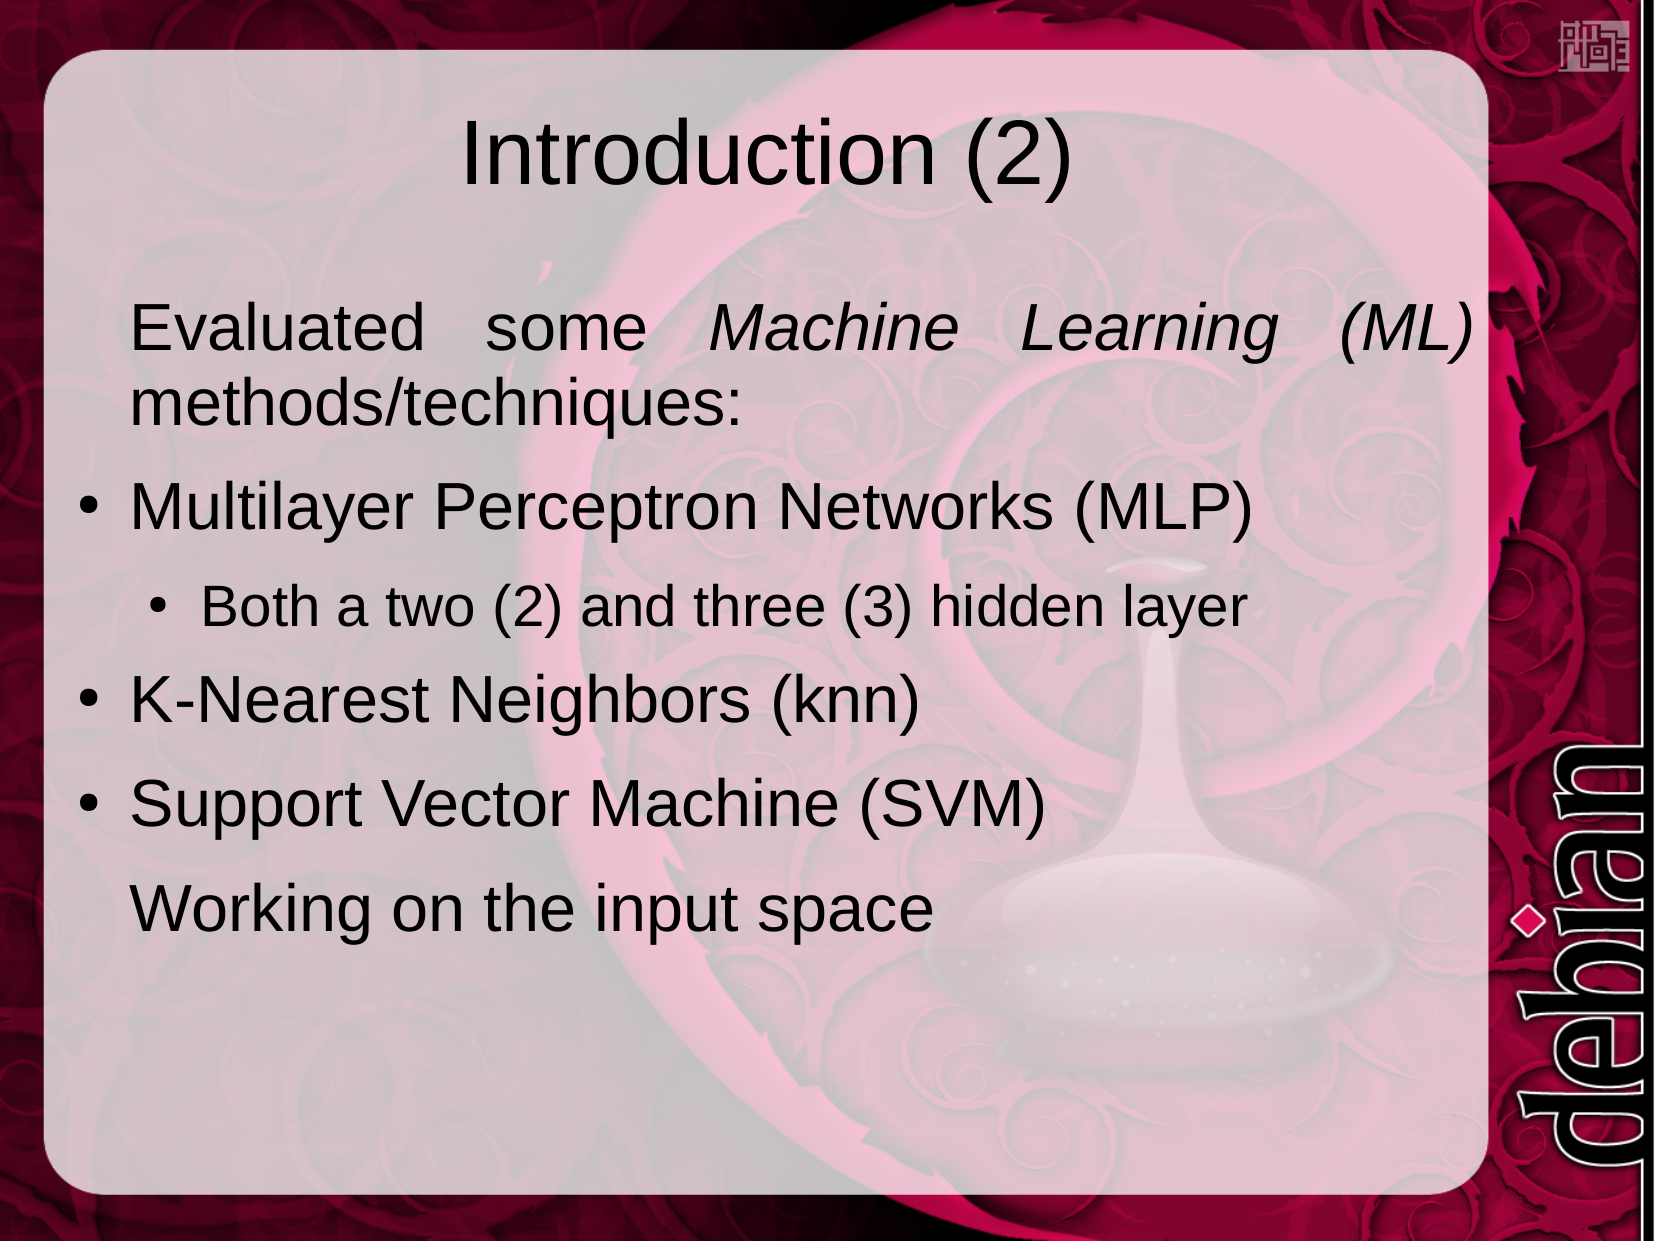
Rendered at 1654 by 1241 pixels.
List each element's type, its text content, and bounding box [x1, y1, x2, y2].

title Introduction (2) [59, 49, 1477, 257]
picture [0, 0, 1654, 1241]
list Evaluated some Machine Learning (ML) methods/techniques: Multilayer Perceptron Networks (MLP) Both a two (2) and three (3) hidden layer K-Nearest Neighbors (knn) Support Vector Machine (SVM) Working on the input space [59, 290, 1477, 1109]
